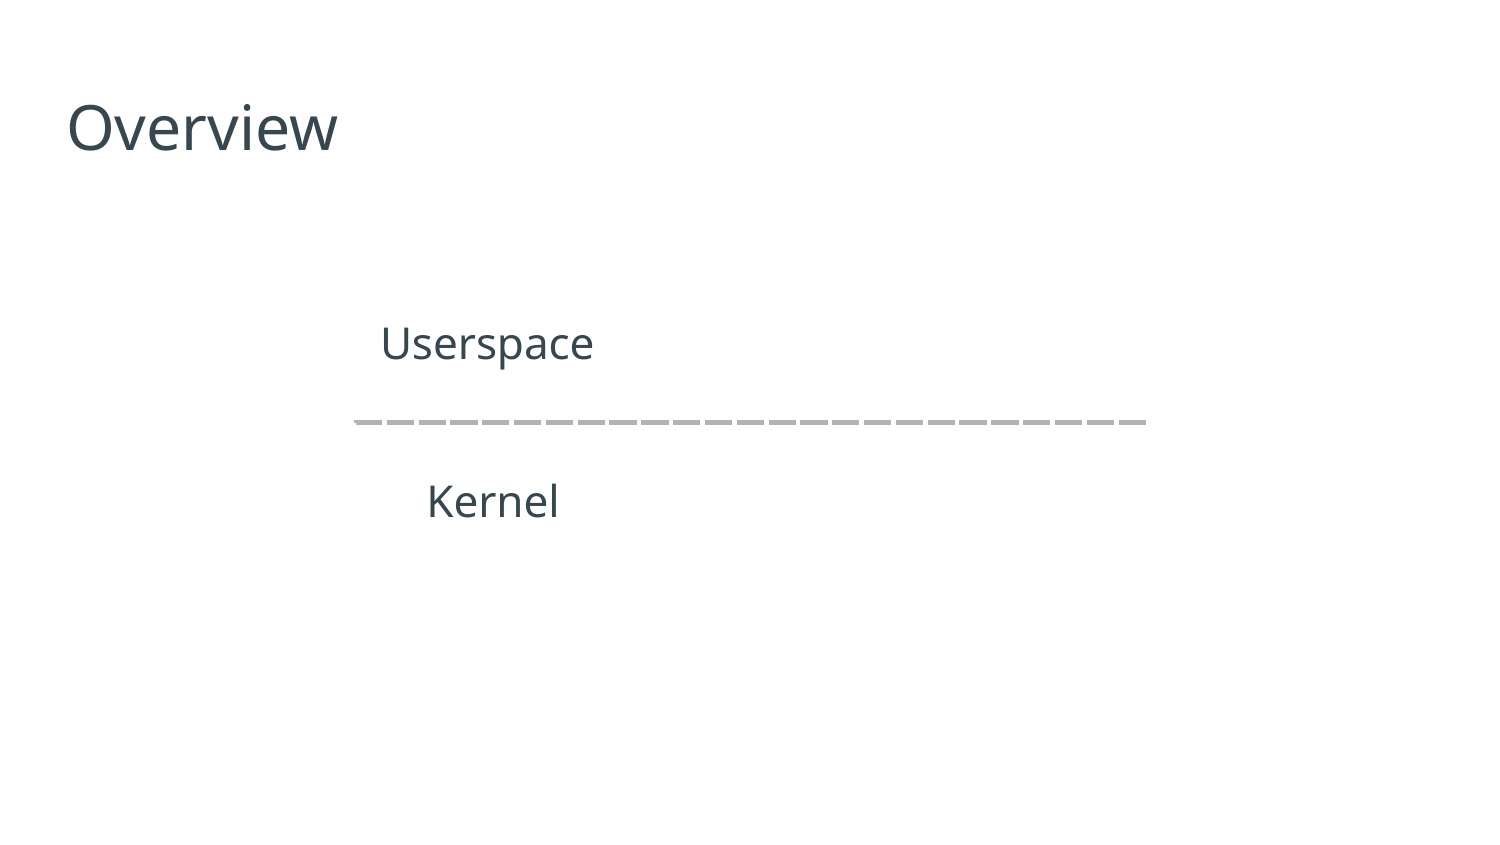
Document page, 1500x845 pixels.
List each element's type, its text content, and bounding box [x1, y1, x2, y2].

title Overview [51, 72, 1449, 167]
picture [0, 281, 1500, 564]
